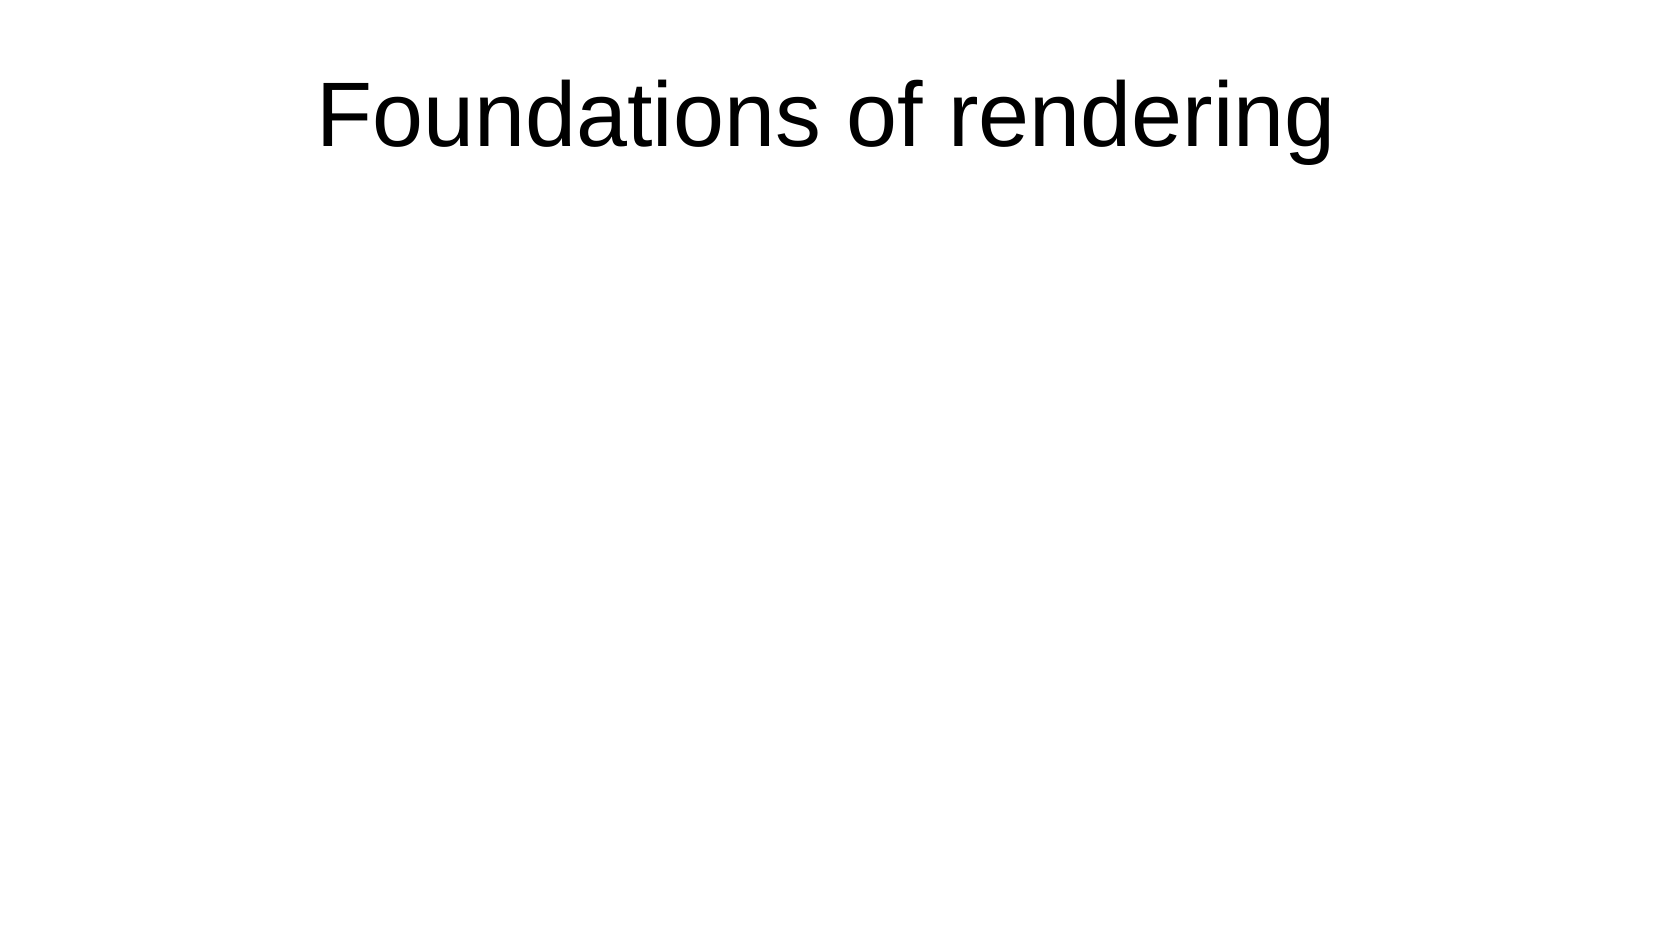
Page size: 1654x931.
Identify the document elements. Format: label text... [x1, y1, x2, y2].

title Foundations of rendering [82, 37, 1571, 193]
